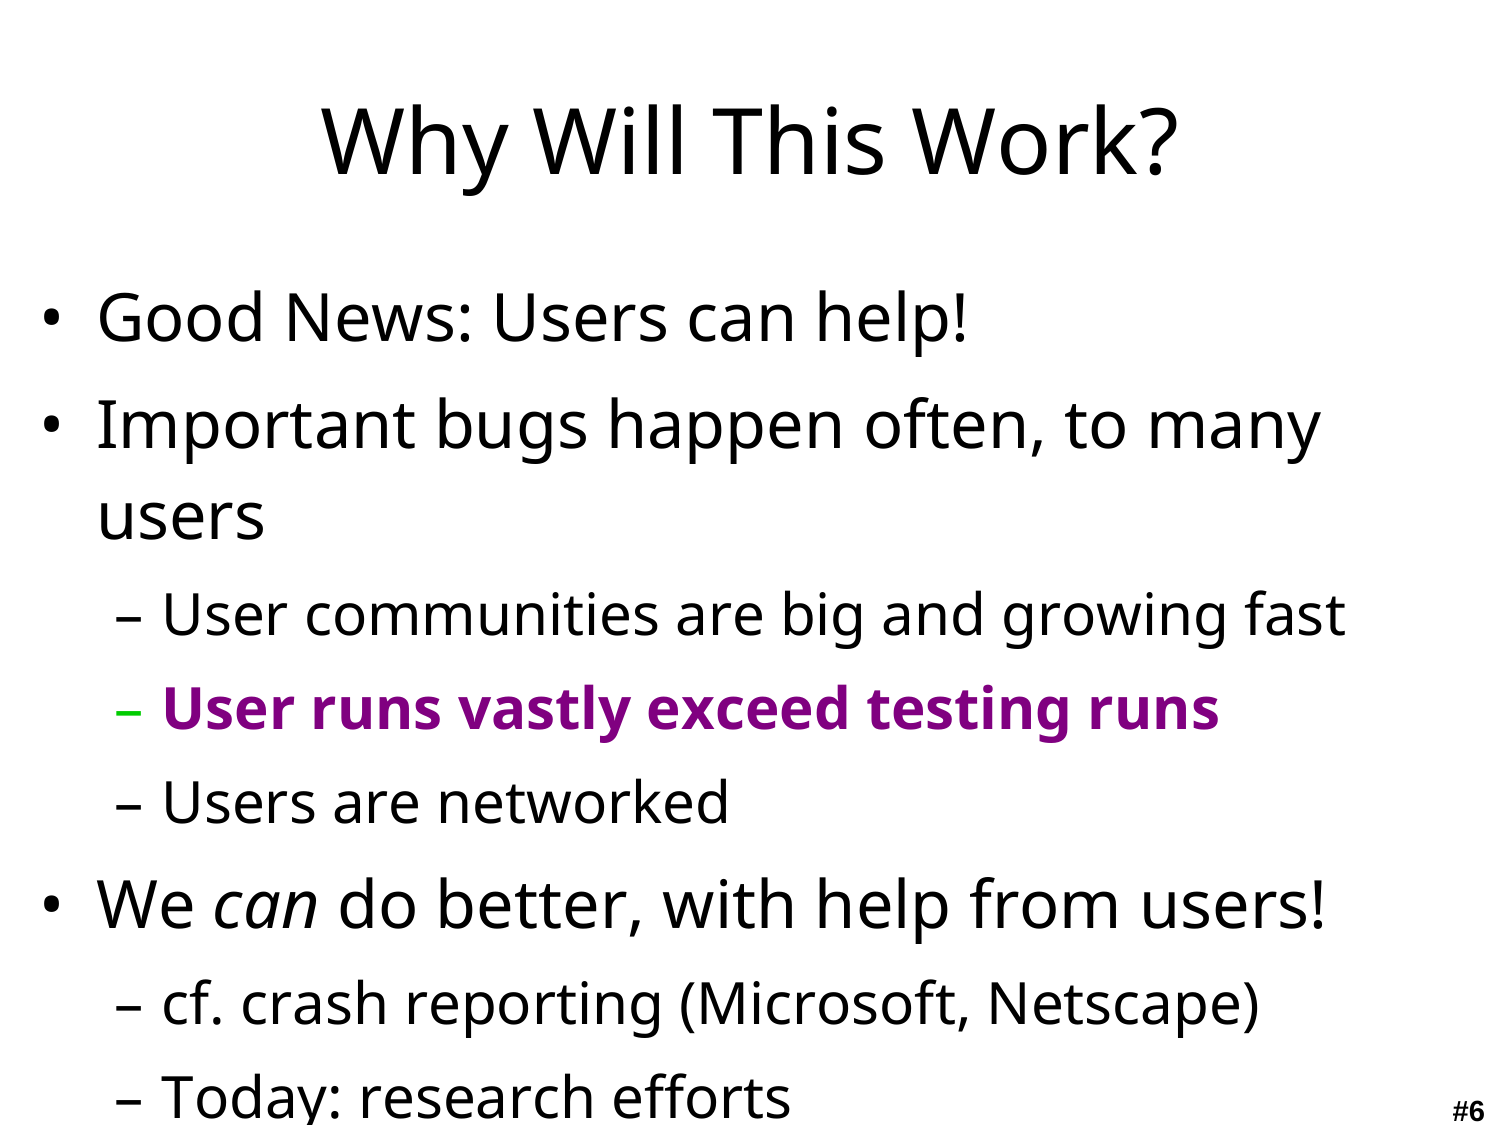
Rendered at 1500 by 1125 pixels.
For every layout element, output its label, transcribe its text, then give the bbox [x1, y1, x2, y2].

list Good News: Users can help! Important bugs happen often, to many users User communities are big and growing fast User runs vastly exceed testing runs Users are networked We can do better, with help from users! cf. crash reporting (Microsoft, Netscape) Today: research efforts [24, 262, 1476, 1101]
title Why Will This Work? [24, 45, 1476, 233]
